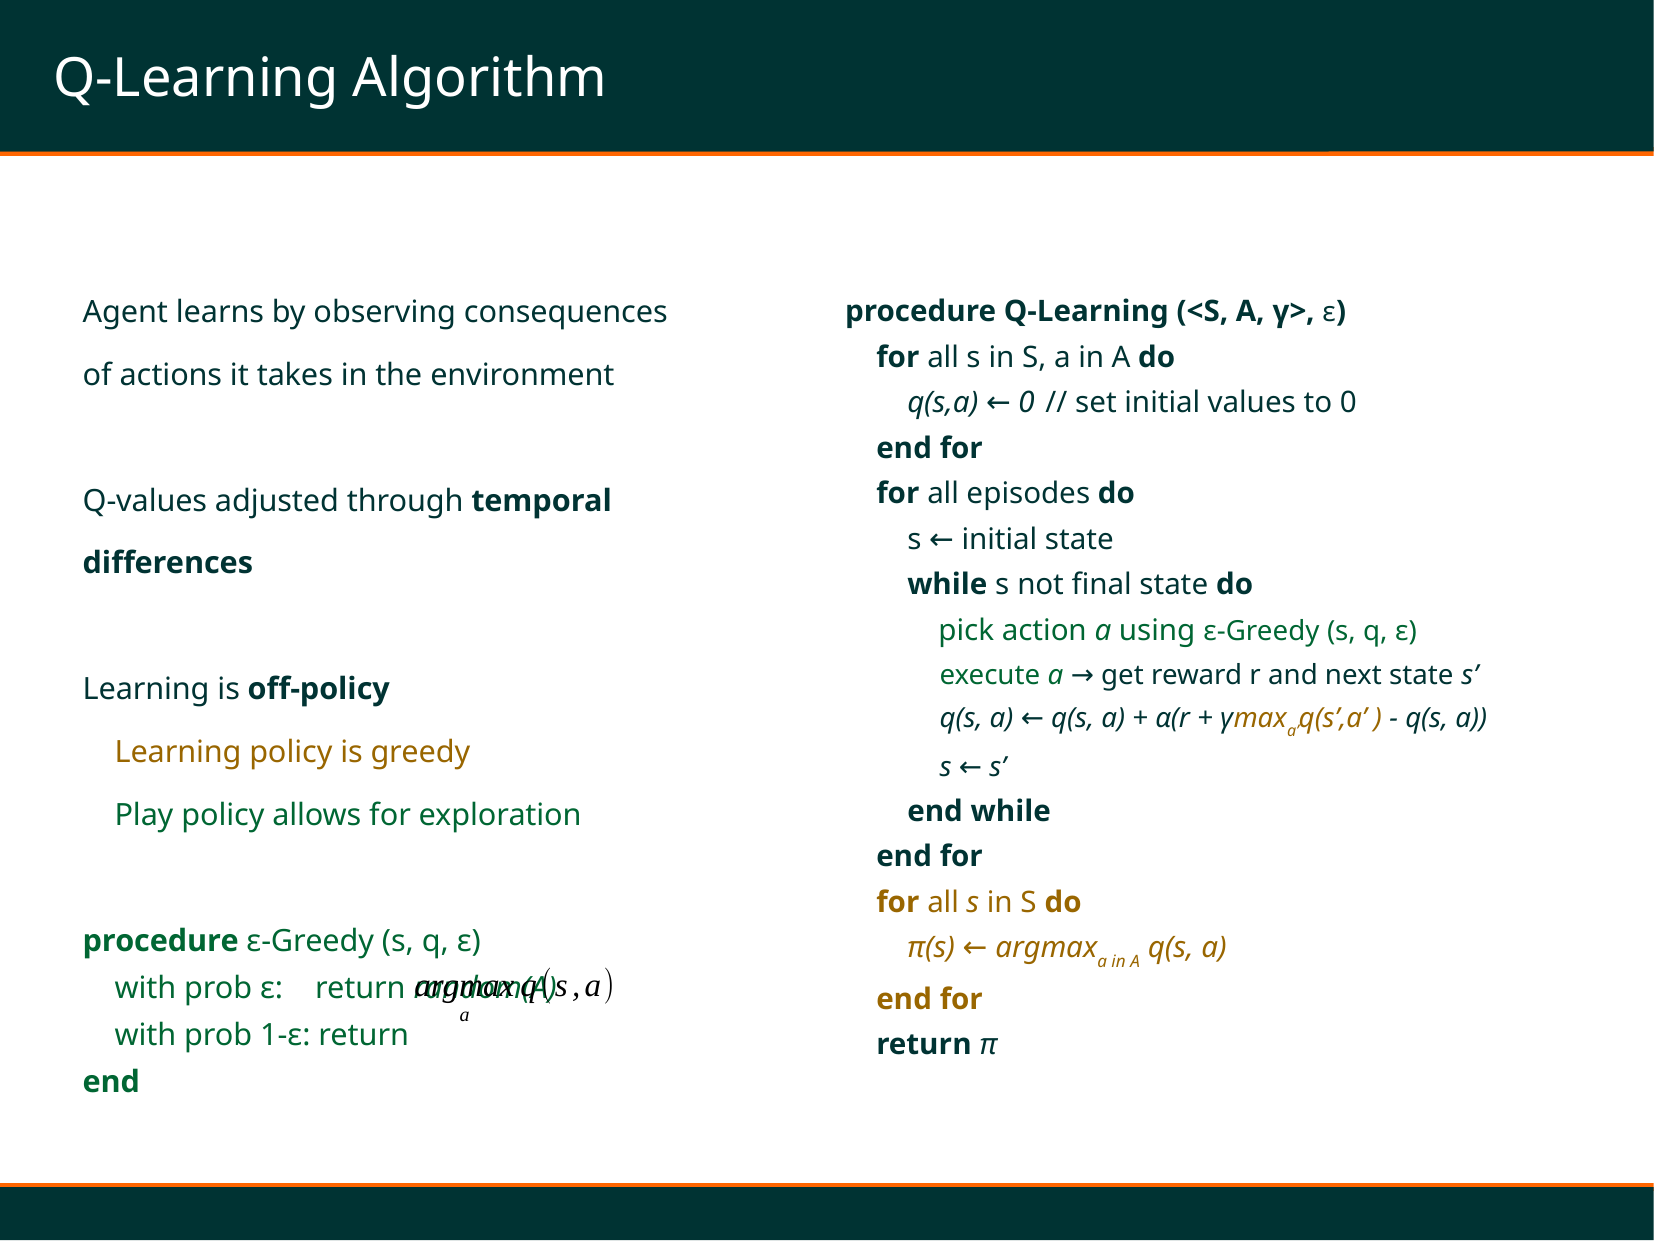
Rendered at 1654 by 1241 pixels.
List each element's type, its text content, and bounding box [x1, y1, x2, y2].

list Agent learns by observing consequences of actions it takes in the environment Q-values adjusted through temporal differences Learning is off-policy Learning policy is greedy Play policy allows for exploration procedure ε-Greedy (s, q, ε) with prob ε: return random(A) with prob 1-ε: return end [82, 290, 809, 1111]
list procedure Q-Learning (<S, A, γ>, ε) for all s in S, a in A do q(s,a) ← 0 // set initial values to 0 end for for all episodes do s ← initial state while s not final state do pick action a using ε-Greedy (s, q, ε) execute a → get reward r and next state s’ q(s, a) ← q(s, a) + α(r + γmaxa’q(s’,a’ ) - q(s, a)) s ← s’ end while end for for all s in S do π(s) ← argmaxa in A q(s, a) end for return π [845, 290, 1606, 1111]
chart [408, 967, 620, 1027]
title Q-Learning Algorithm [0, 0, 1329, 152]
